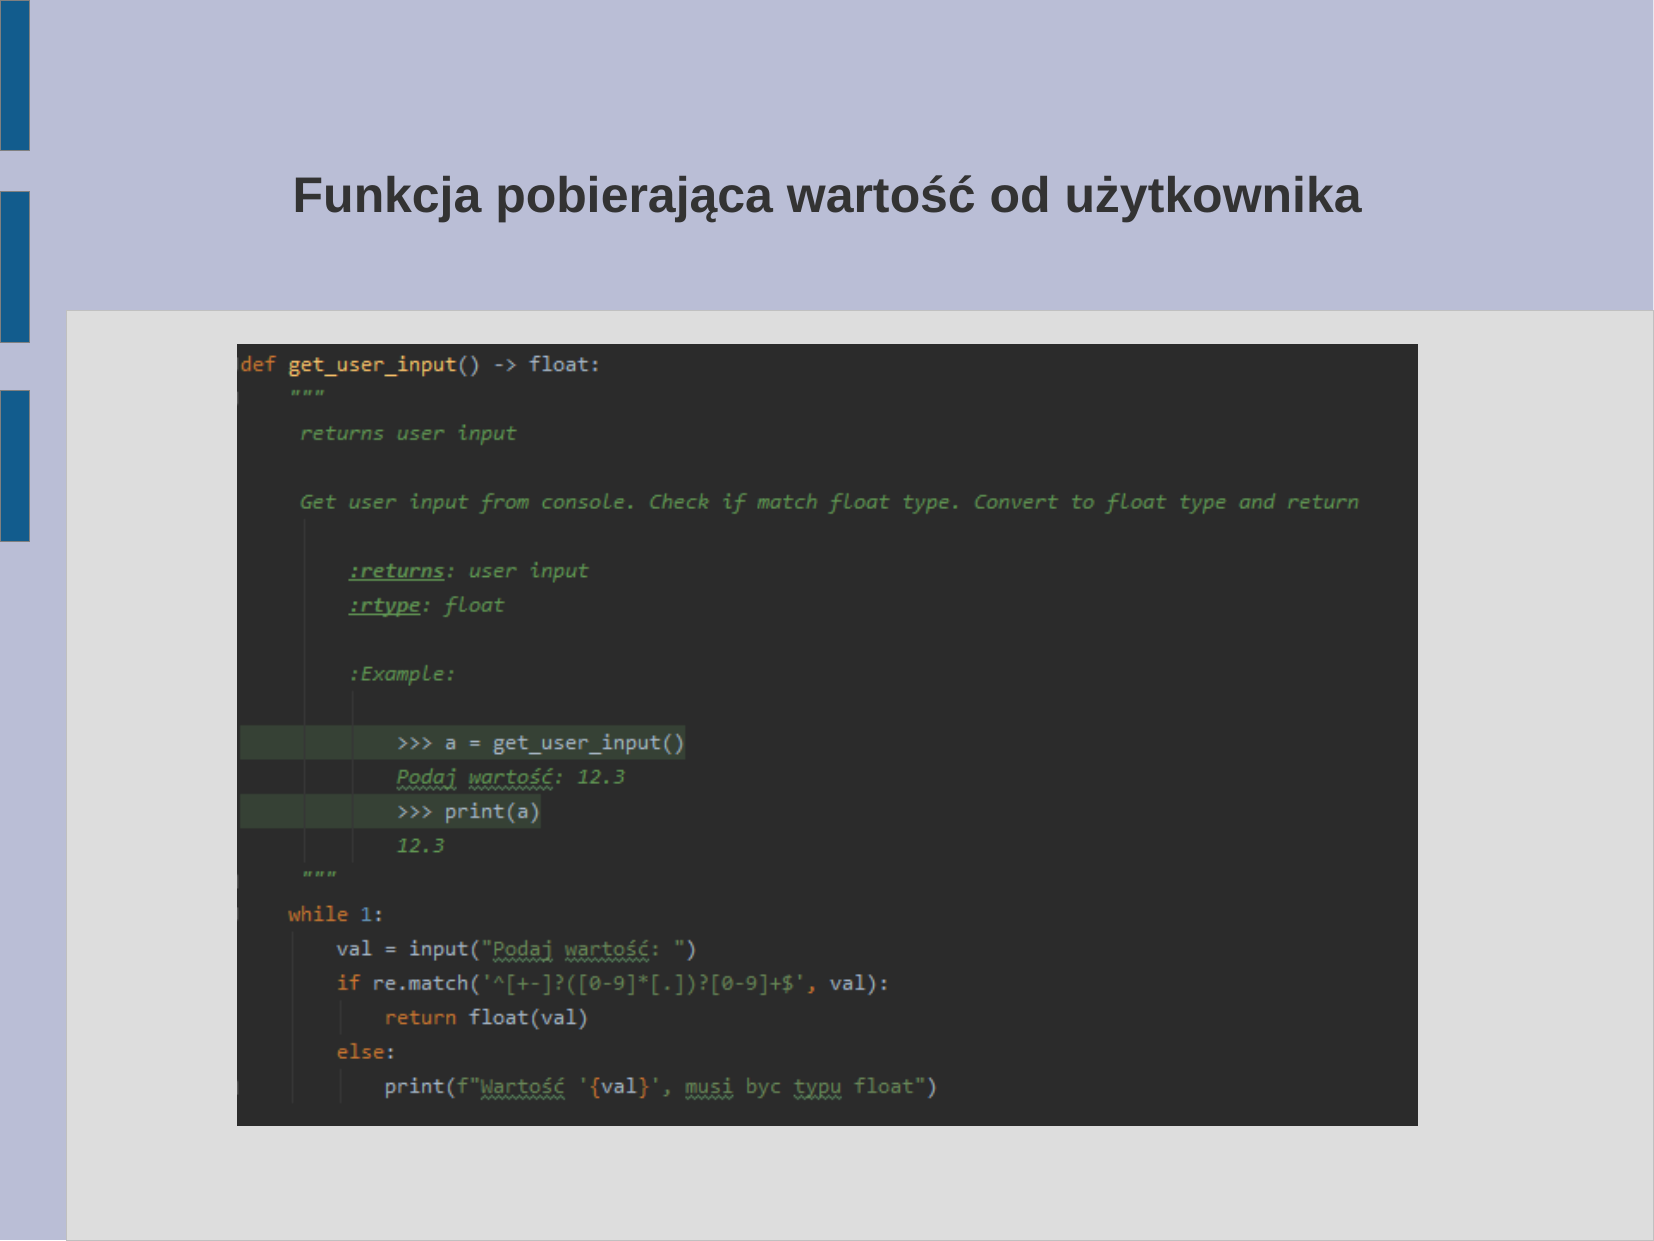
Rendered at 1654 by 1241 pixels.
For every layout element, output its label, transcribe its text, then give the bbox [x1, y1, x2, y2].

title Funkcja pobierająca wartość od użytkownika [121, 91, 1534, 299]
picture [237, 344, 1418, 1126]
